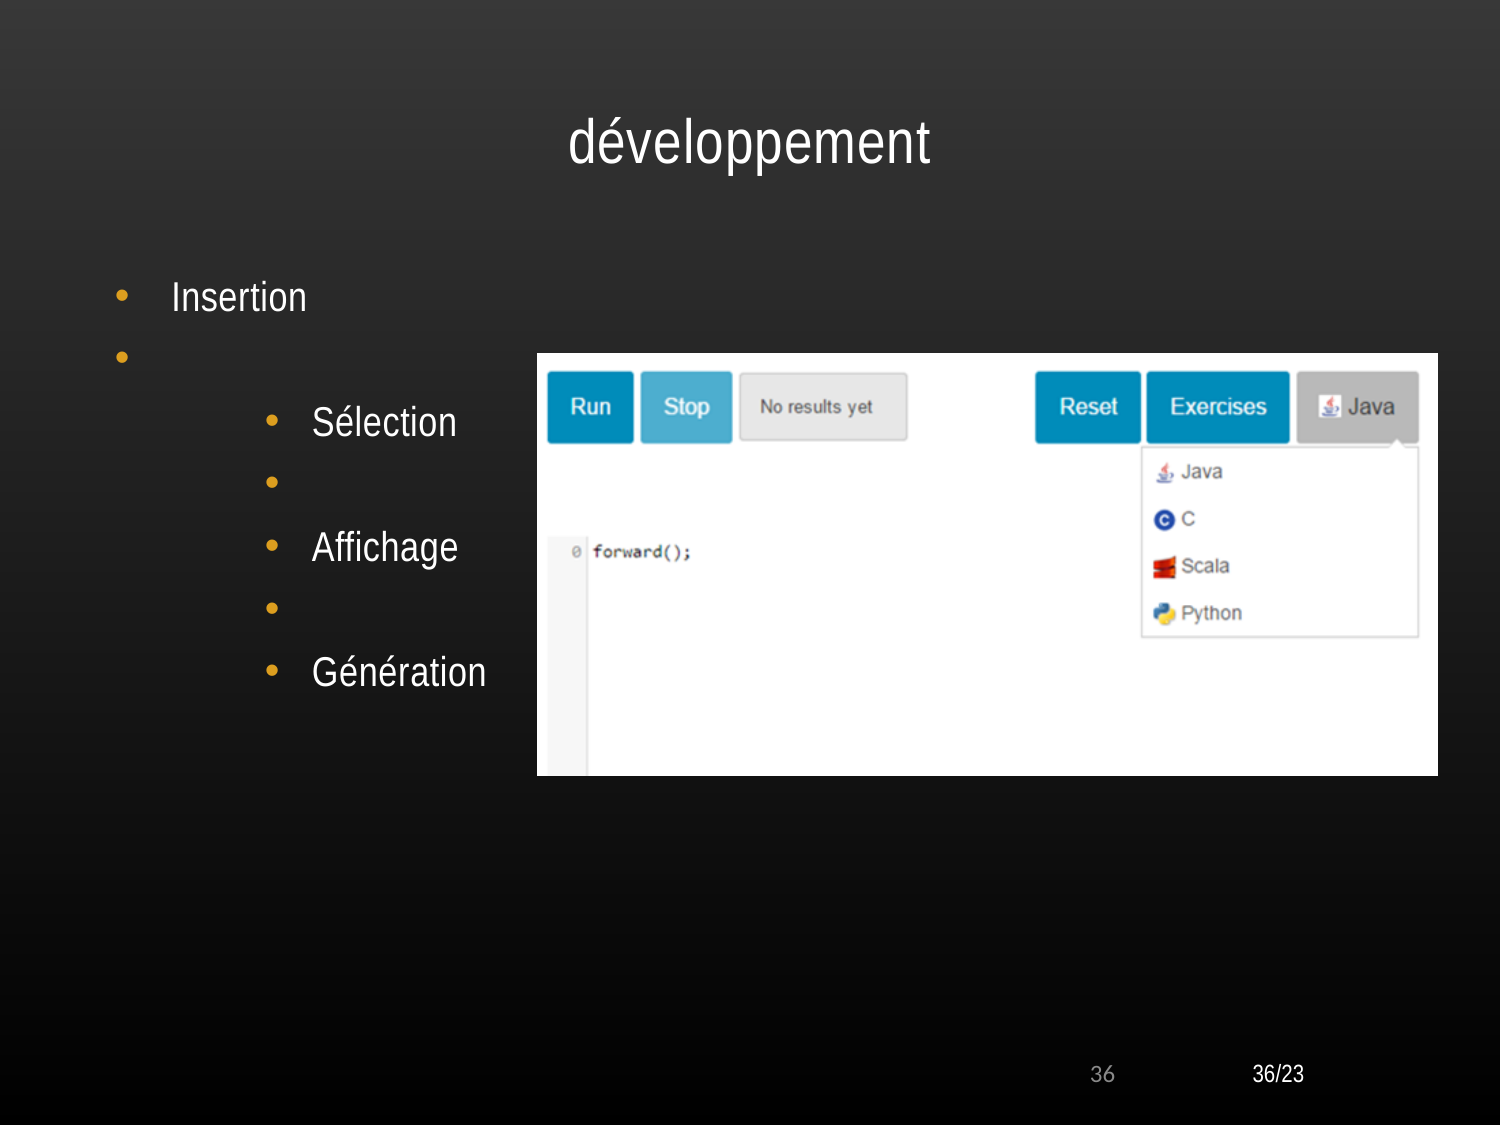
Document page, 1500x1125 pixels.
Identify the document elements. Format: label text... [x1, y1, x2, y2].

picture [537, 353, 1438, 776]
text_box <numéro>/23 [1237, 1042, 1401, 1103]
title développement [99, 45, 1400, 233]
list Insertion Sélection Affichage Génération [99, 262, 1400, 938]
